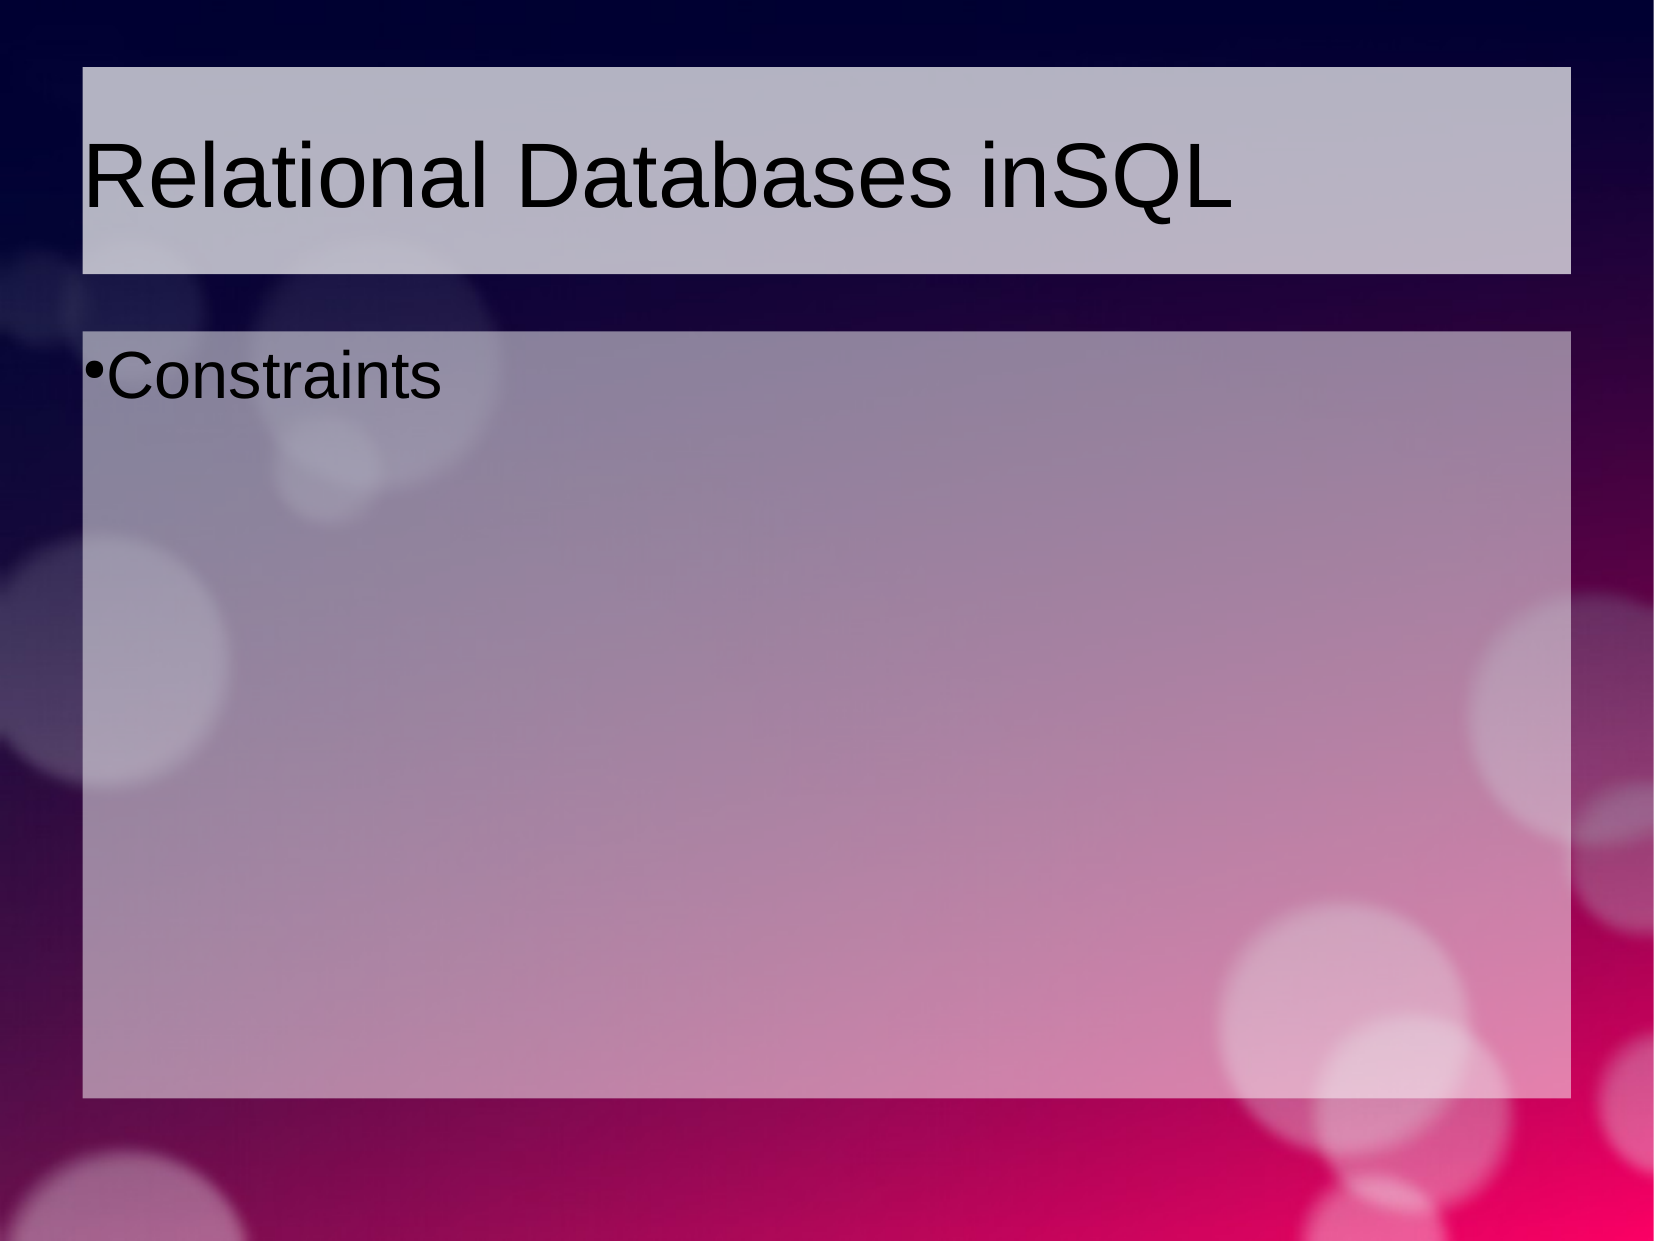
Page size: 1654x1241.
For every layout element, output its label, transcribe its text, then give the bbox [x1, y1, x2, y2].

title Relational Databases inSQL [82, 67, 1571, 275]
list Constraints [82, 331, 1571, 1099]
